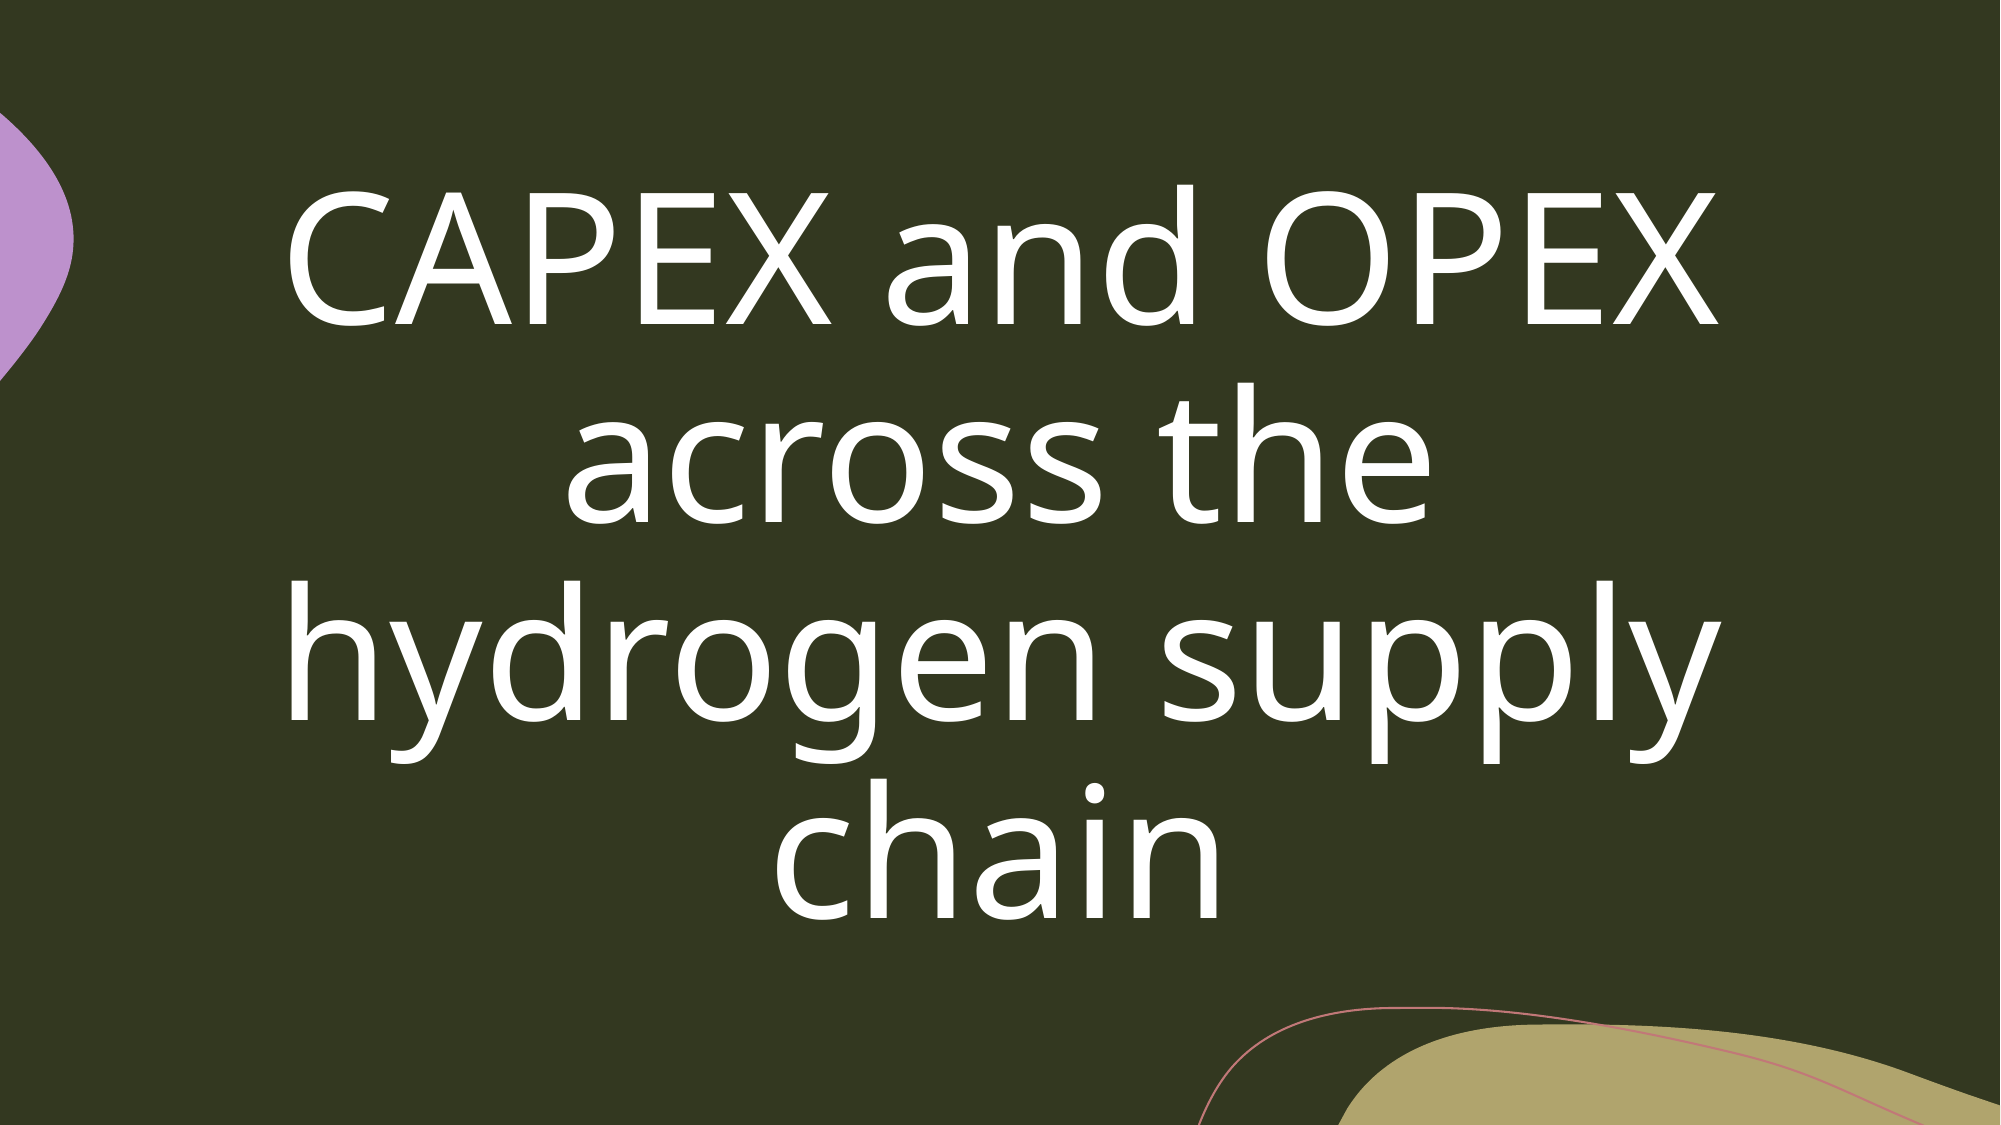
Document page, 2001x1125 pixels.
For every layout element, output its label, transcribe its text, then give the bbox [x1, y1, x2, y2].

title CAPEX and OPEX across the hydrogen supply chain [125, 93, 1876, 1032]
